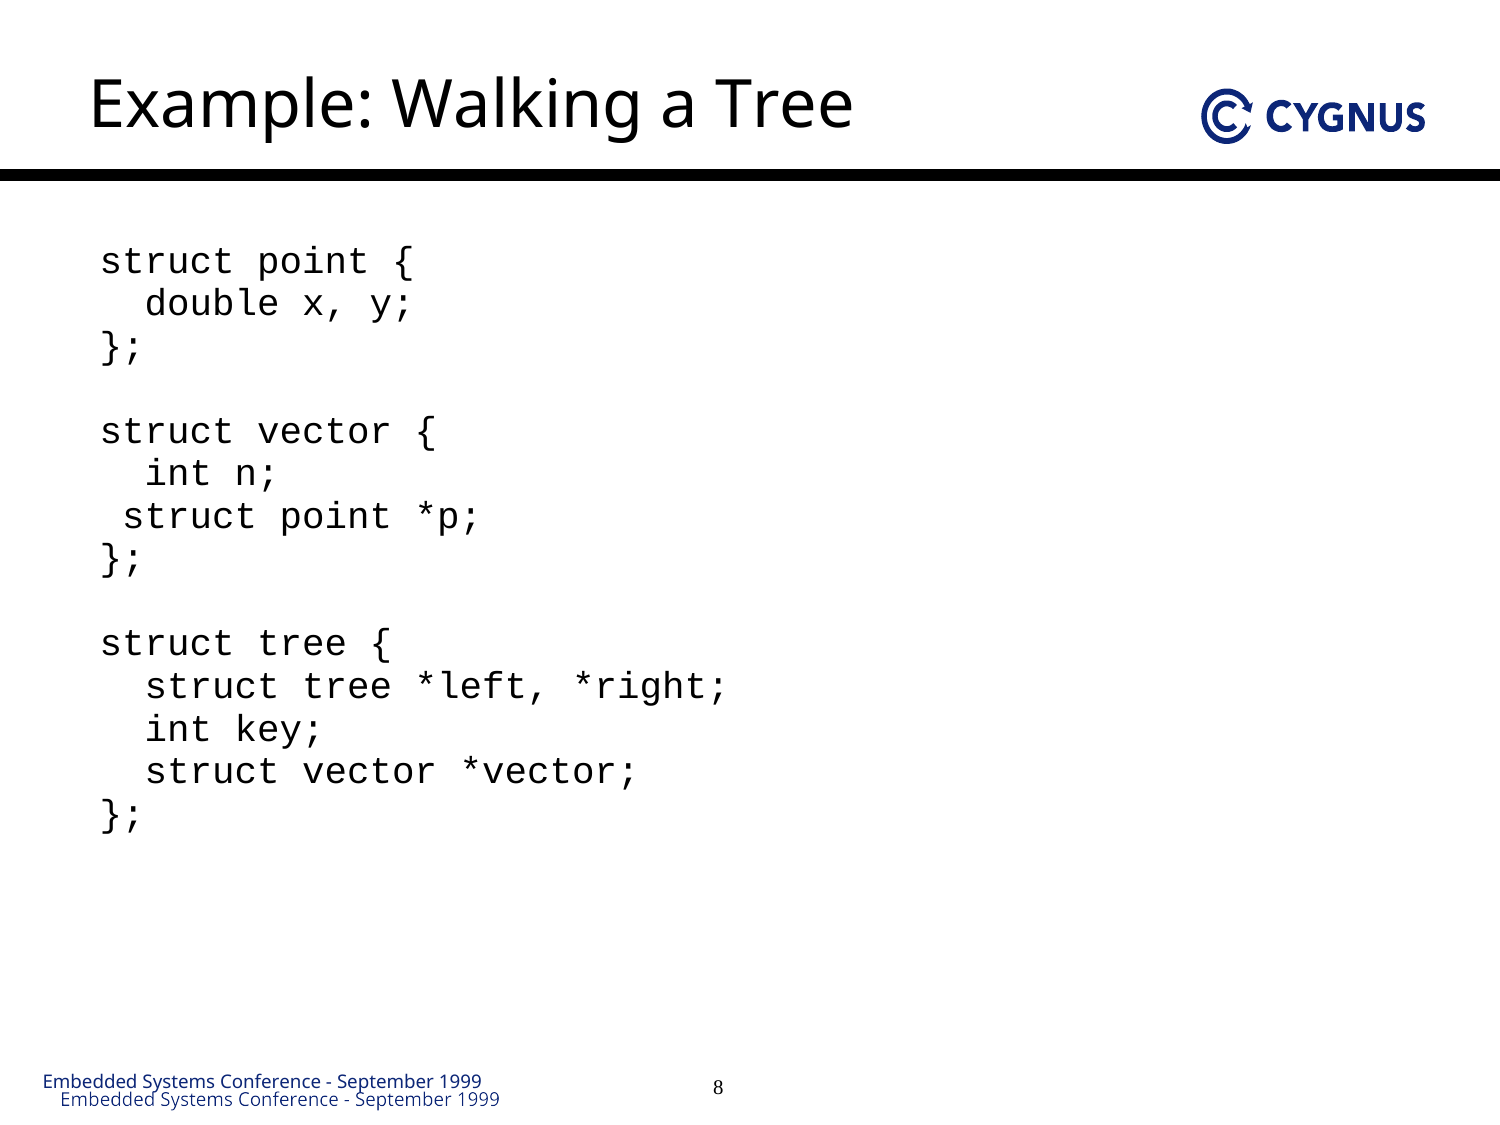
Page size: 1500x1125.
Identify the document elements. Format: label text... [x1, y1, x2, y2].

text_box struct point { double x, y; }; struct vector { int n; struct point *p; }; struct tree { struct tree *left, *right; int key; struct vector *vector; }; [84, 234, 745, 846]
title Example: Walking a Tree [88, 62, 1189, 134]
